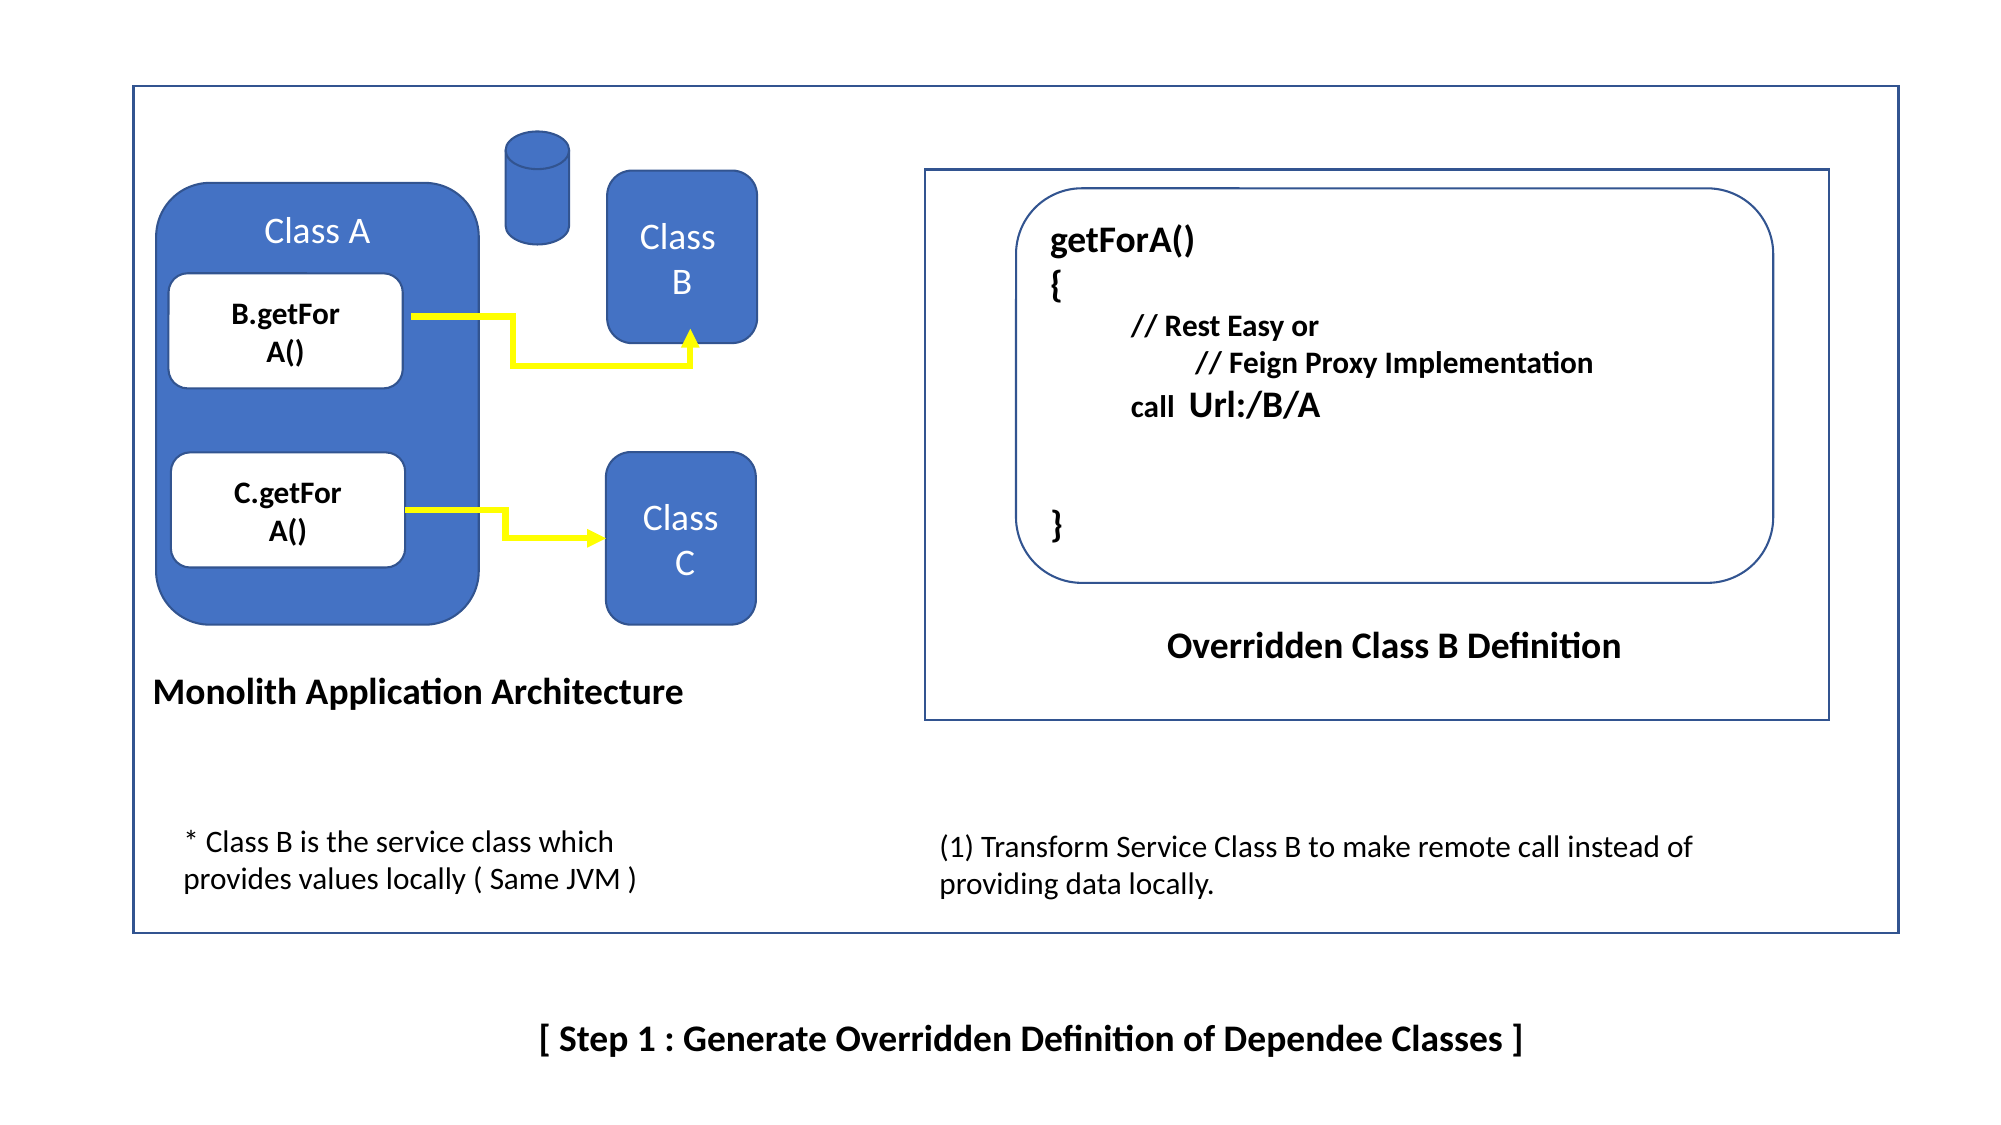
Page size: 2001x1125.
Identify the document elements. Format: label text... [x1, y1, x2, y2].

text_box Monolith Application Architecture [924, 169, 1830, 721]
text_box (1) Transform Service Class B to make remote call instead of providing data locally. [924, 819, 1830, 909]
text_box Class C [605, 452, 756, 625]
text_box B.getFor A() [168, 273, 403, 389]
text_box Monolith Application Architecture [129, 659, 886, 720]
text_box Class A [156, 182, 479, 625]
text_box Class B [607, 170, 758, 344]
text_box Overridden Class B Definition [1152, 614, 1638, 674]
text_box C.getFor A() [170, 452, 406, 568]
text_box * Class B is the service class which provides values locally ( Same JVM ) [168, 813, 703, 904]
text_box [ Step 1 : Generate Overridden Definition of Dependee Classes ] [35, 1006, 2000, 1066]
text_box [133, 86, 1899, 934]
text_box getForA() { // Rest Easy or // Feign Proxy Implementation call Url:/B/A } [1015, 188, 1774, 583]
